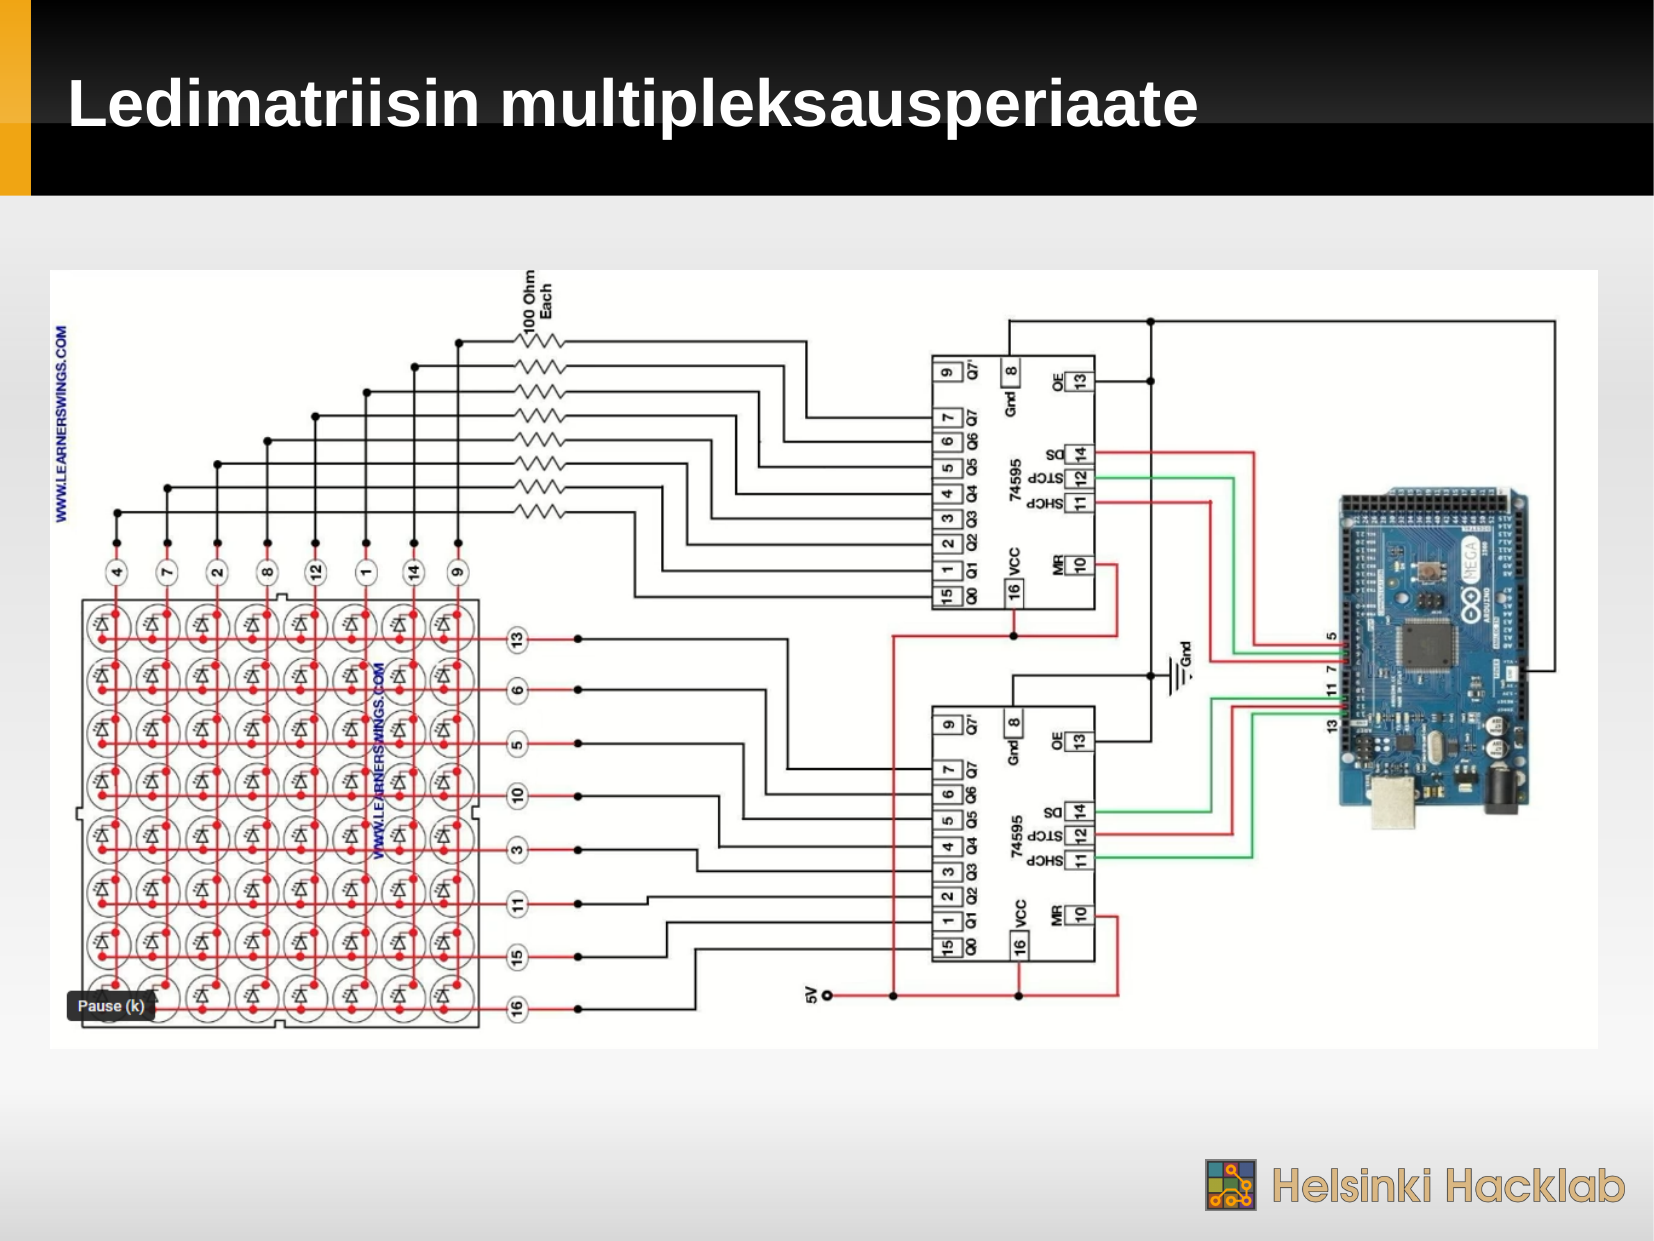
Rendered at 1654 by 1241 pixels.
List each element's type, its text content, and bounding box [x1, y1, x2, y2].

title Ledimatriisin multipleksausperiaate [67, 0, 1556, 208]
picture [0, 0, 1654, 1241]
